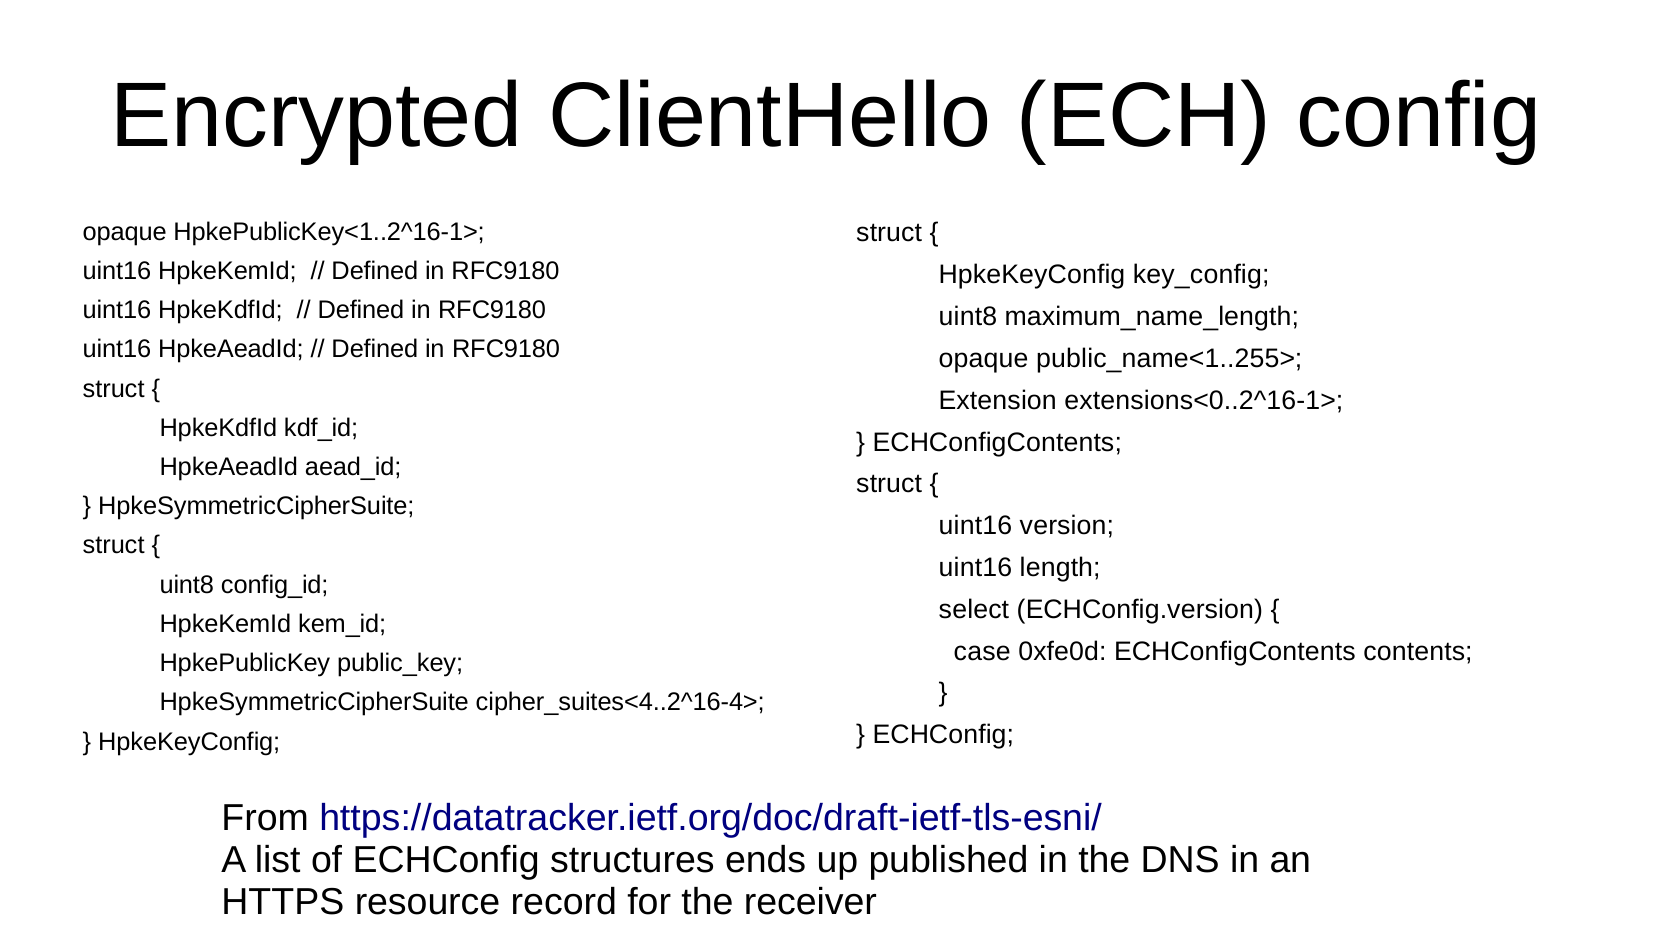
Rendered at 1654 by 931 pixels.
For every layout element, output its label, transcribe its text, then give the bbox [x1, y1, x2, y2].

title Encrypted ClientHello (ECH) config [82, 37, 1571, 193]
list struct { HpkeKeyConfig key_config; uint8 maximum_name_length; opaque public_name<1..255>; Extension extensions<0..2^16-1>; } ECHConfigContents; struct { uint16 version; uint16 length; select (ECHConfig.version) { case 0xfe0d: ECHConfigContents contents; } } ECHConfig; [856, 217, 1601, 758]
text_box From https://datatracker.ietf.org/doc/draft-ietf-tls-esni/ A list of ECHConfig structures ends up published in the DNS in an HTTPS resource record for the receiver [206, 789, 1447, 931]
list opaque HpkePublicKey<1..2^16-1>; uint16 HpkeKemId; // Defined in RFC9180 uint16 HpkeKdfId; // Defined in RFC9180 uint16 HpkeAeadId; // Defined in RFC9180 struct { HpkeKdfId kdf_id; HpkeAeadId aead_id; } HpkeSymmetricCipherSuite; struct { uint8 config_id; HpkeKemId kem_id; HpkePublicKey public_key; HpkeSymmetricCipherSuite cipher_suites<4..2^16-4>; } HpkeKeyConfig; [82, 217, 827, 758]
